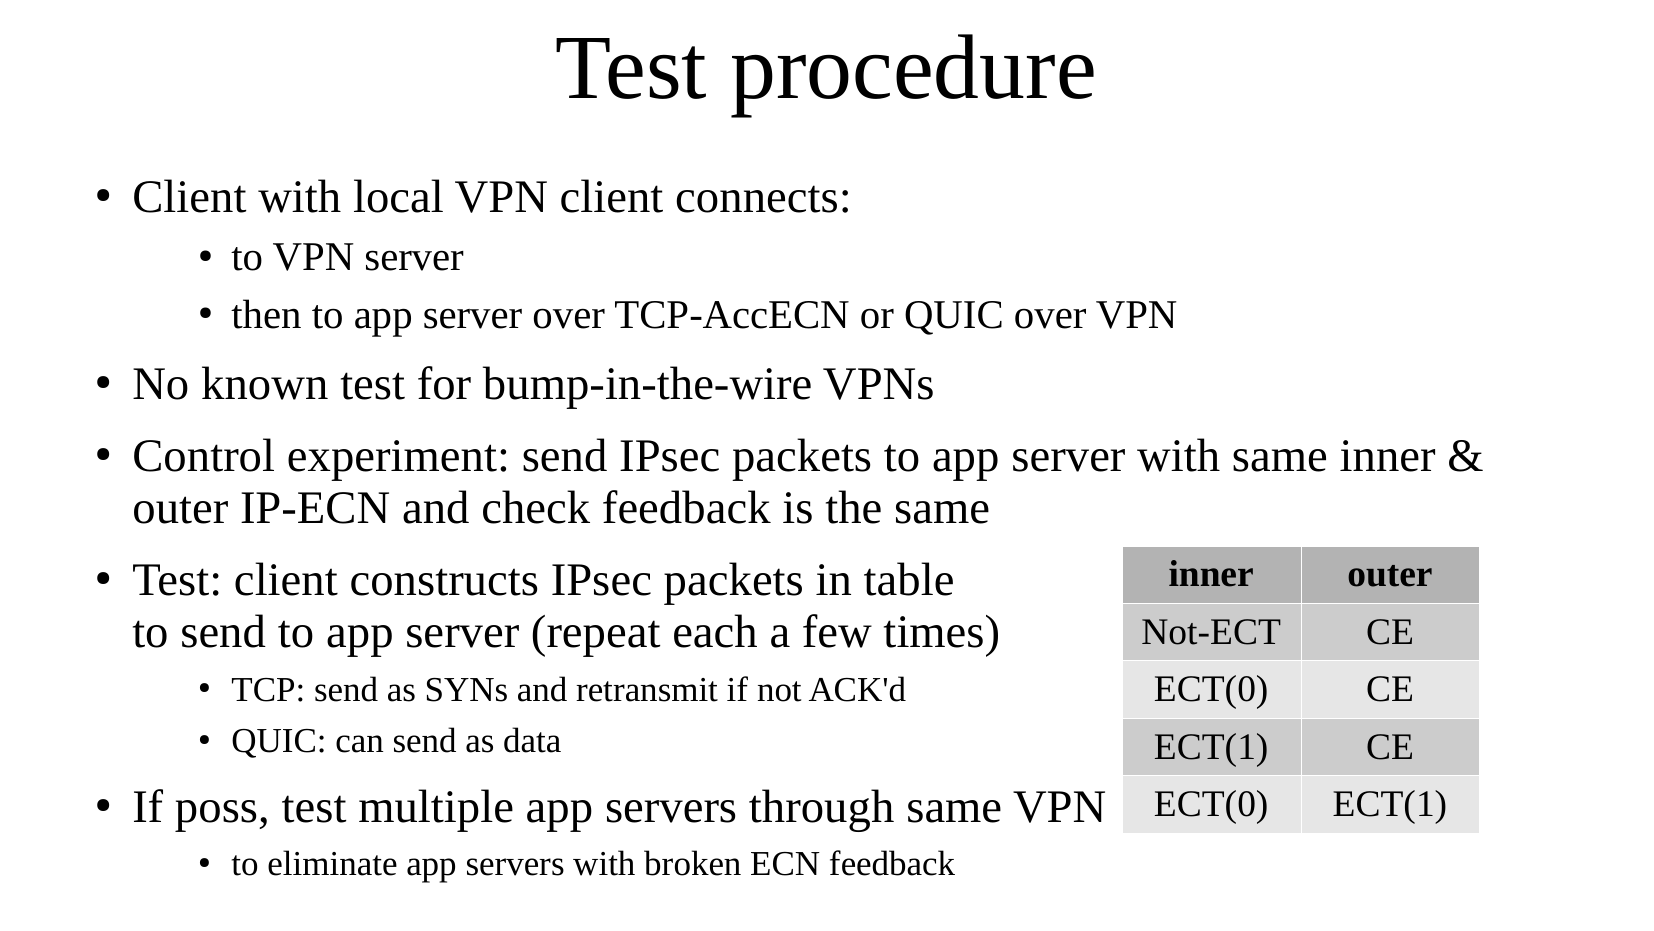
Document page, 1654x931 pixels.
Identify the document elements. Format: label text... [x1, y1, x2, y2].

title Test procedure [82, 0, 1571, 146]
table_cell CE [1302, 604, 1479, 660]
table_header outer [1302, 547, 1479, 603]
list Client with local VPN client connects: to VPN server then to app server over TCP-AccECN or QUIC over VPN No known test for bump-in-the-wire VPNs Control experiment: send IPsec packets to app server with same inner & outer IP-ECN and check feedback is the same Test: client constructs IPsec packets in table to send to app server (repeat each a few times) TCP: send as SYNs and retransmit if not ACK'd QUIC: can send as data If poss, test multiple app servers through same VPN to eliminate app servers with broken ECN feedback [82, 170, 1571, 886]
table_header inner [1123, 547, 1301, 603]
table_cell CE [1302, 661, 1479, 718]
table_cell CE [1302, 719, 1479, 775]
table_cell ECT(0) [1123, 776, 1301, 833]
table_cell ECT(1) [1302, 776, 1479, 833]
table_cell ECT(0) [1123, 661, 1301, 718]
table_cell ECT(1) [1123, 719, 1301, 775]
table_cell Not-ECT [1123, 604, 1301, 660]
